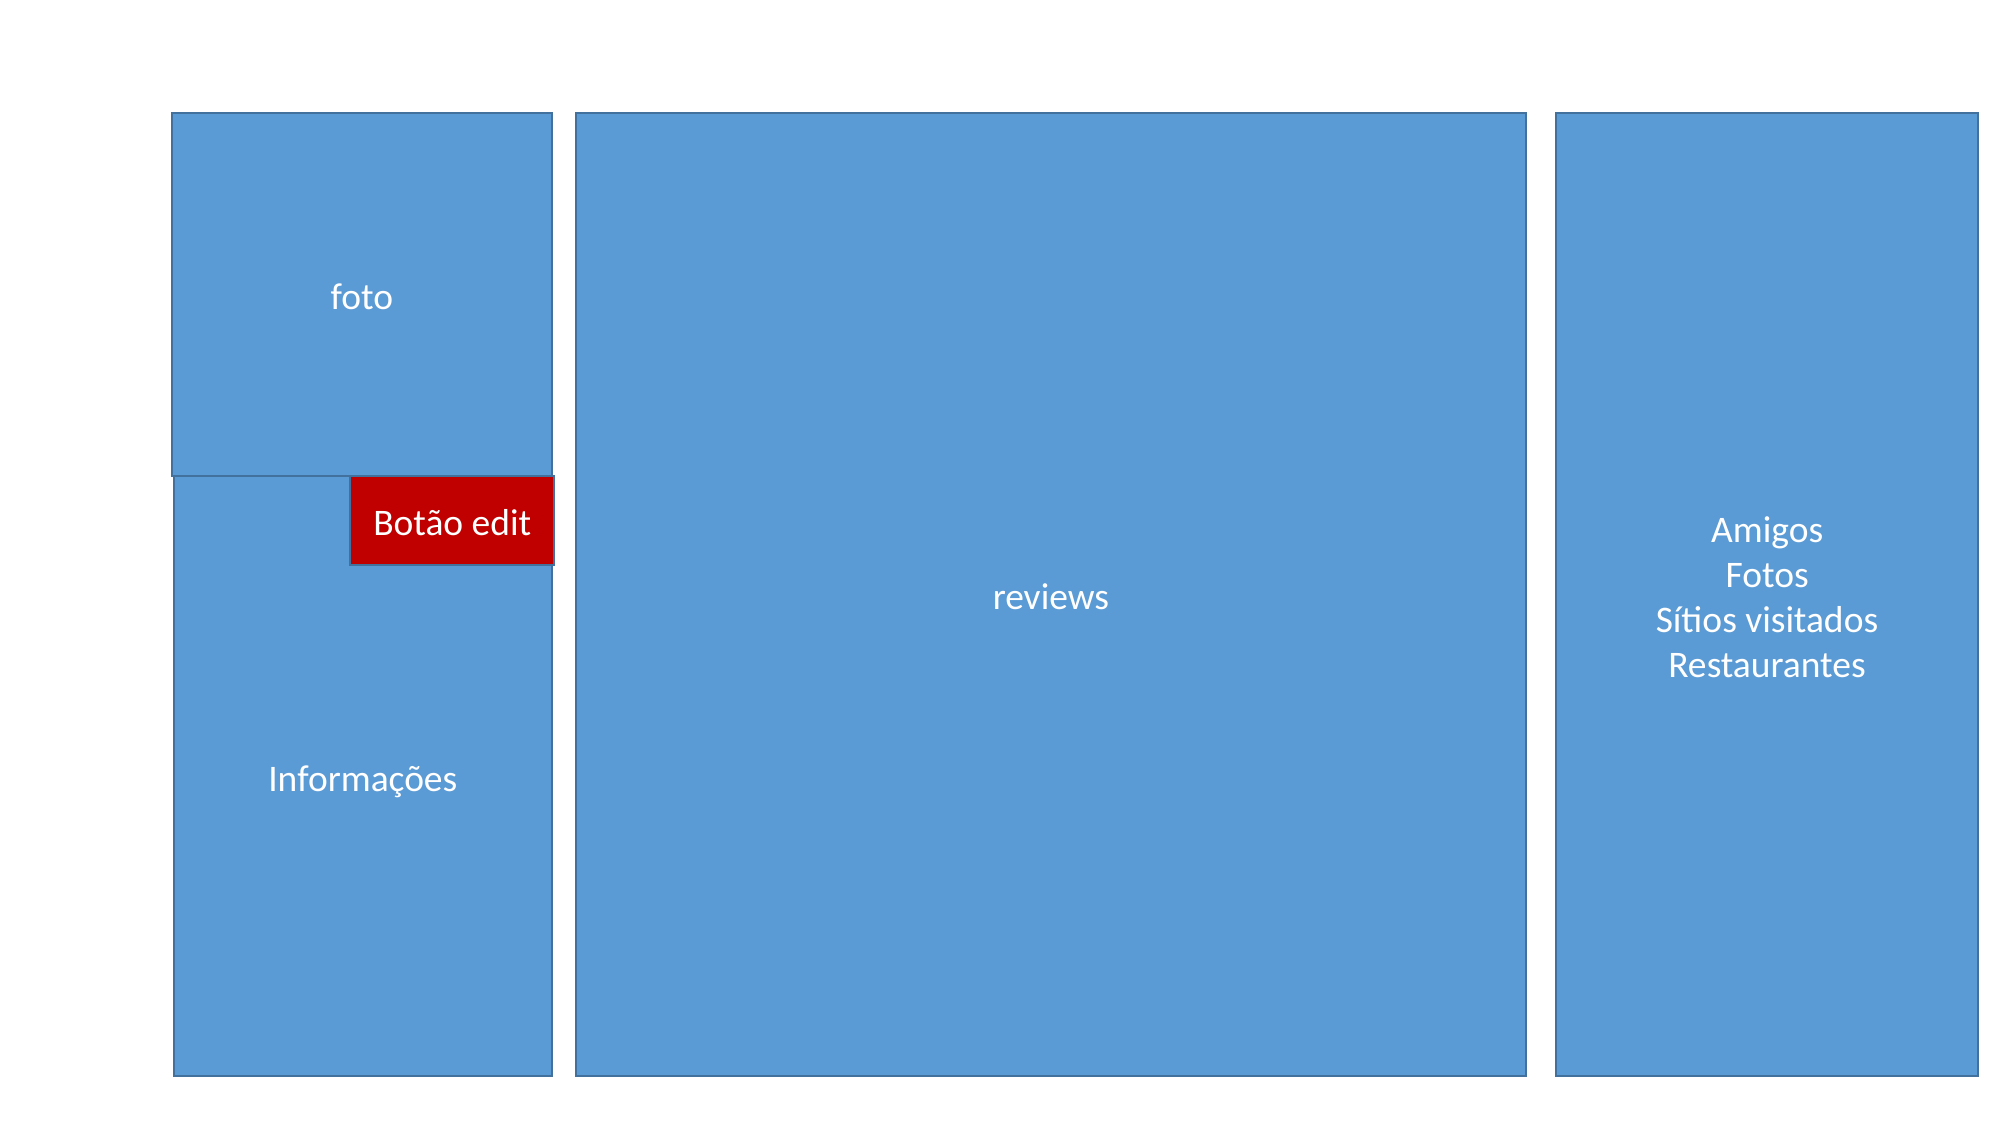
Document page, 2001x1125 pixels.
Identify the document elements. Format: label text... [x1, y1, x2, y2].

text_box foto [172, 113, 552, 476]
text_box Informações [174, 476, 552, 1076]
text_box Botão edit [350, 476, 554, 565]
text_box Amigos Fotos Sítios visitados Restaurantes [1556, 113, 1978, 1076]
text_box reviews [576, 113, 1526, 1076]
